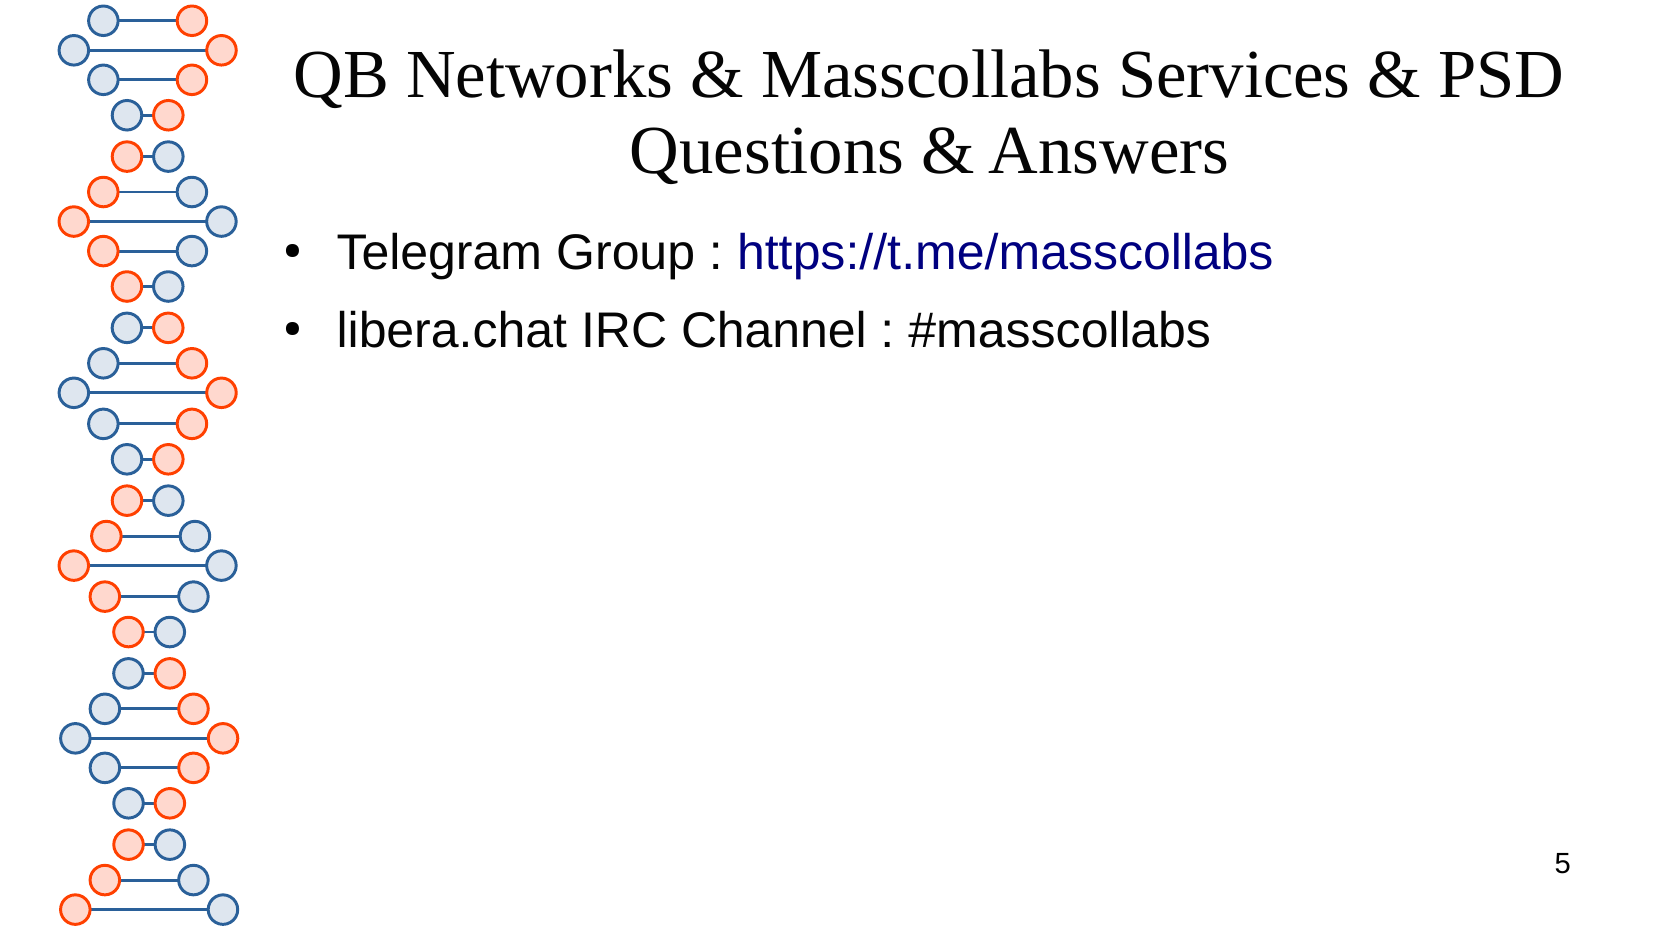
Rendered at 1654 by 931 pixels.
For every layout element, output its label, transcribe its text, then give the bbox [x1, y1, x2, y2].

title QB Networks & Masscollabs Services & PSD Questions & Answers [265, 35, 1595, 189]
list Telegram Group : https://t.me/masscollabs libera.chat IRC Channel : #masscollabs [265, 224, 1595, 764]
